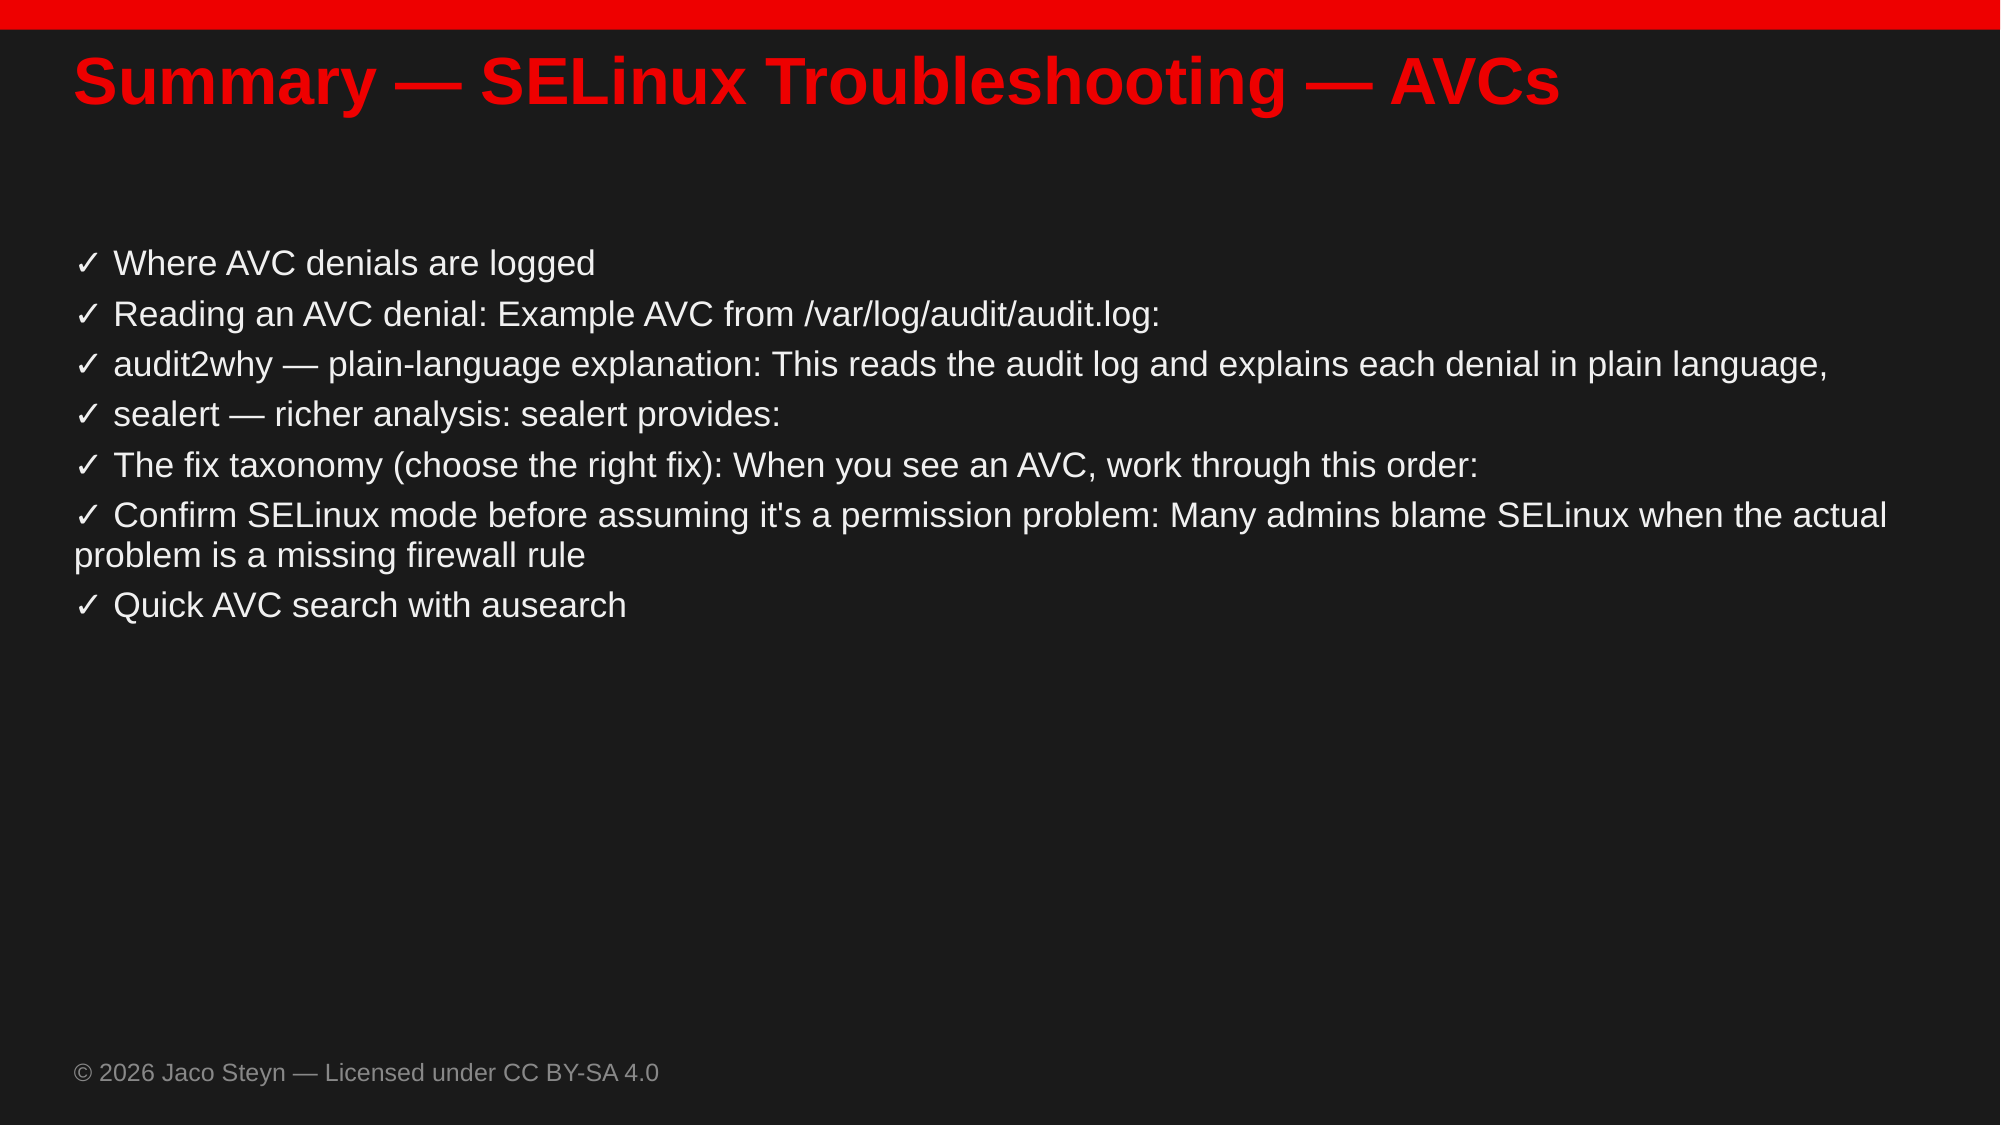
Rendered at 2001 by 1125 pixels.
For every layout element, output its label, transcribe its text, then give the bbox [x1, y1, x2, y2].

text_box ✓ Where AVC denials are logged ✓ Reading an AVC denial: Example AVC from /var/log/audit/audit.log: ✓ audit2why — plain-language explanation: This reads the audit log and explains each denial in plain language, ✓ sealert — richer analysis: sealert provides: ✓ The fix taxonomy (choose the right fix): When you see an AVC, work through this order: ✓ Confirm SELinux mode before assuming it's a permission problem: Many admins blame SELinux when the actual problem is a missing firewall rule ✓ Quick AVC search with ausearch [59, 236, 1942, 1037]
text_box [0, 0, 2001, 30]
text_box Summary — SELinux Troubleshooting — AVCs [59, 36, 1942, 208]
text_box © 2026 Jaco Steyn — Licensed under CC BY-SA 4.0 [59, 1051, 1942, 1093]
